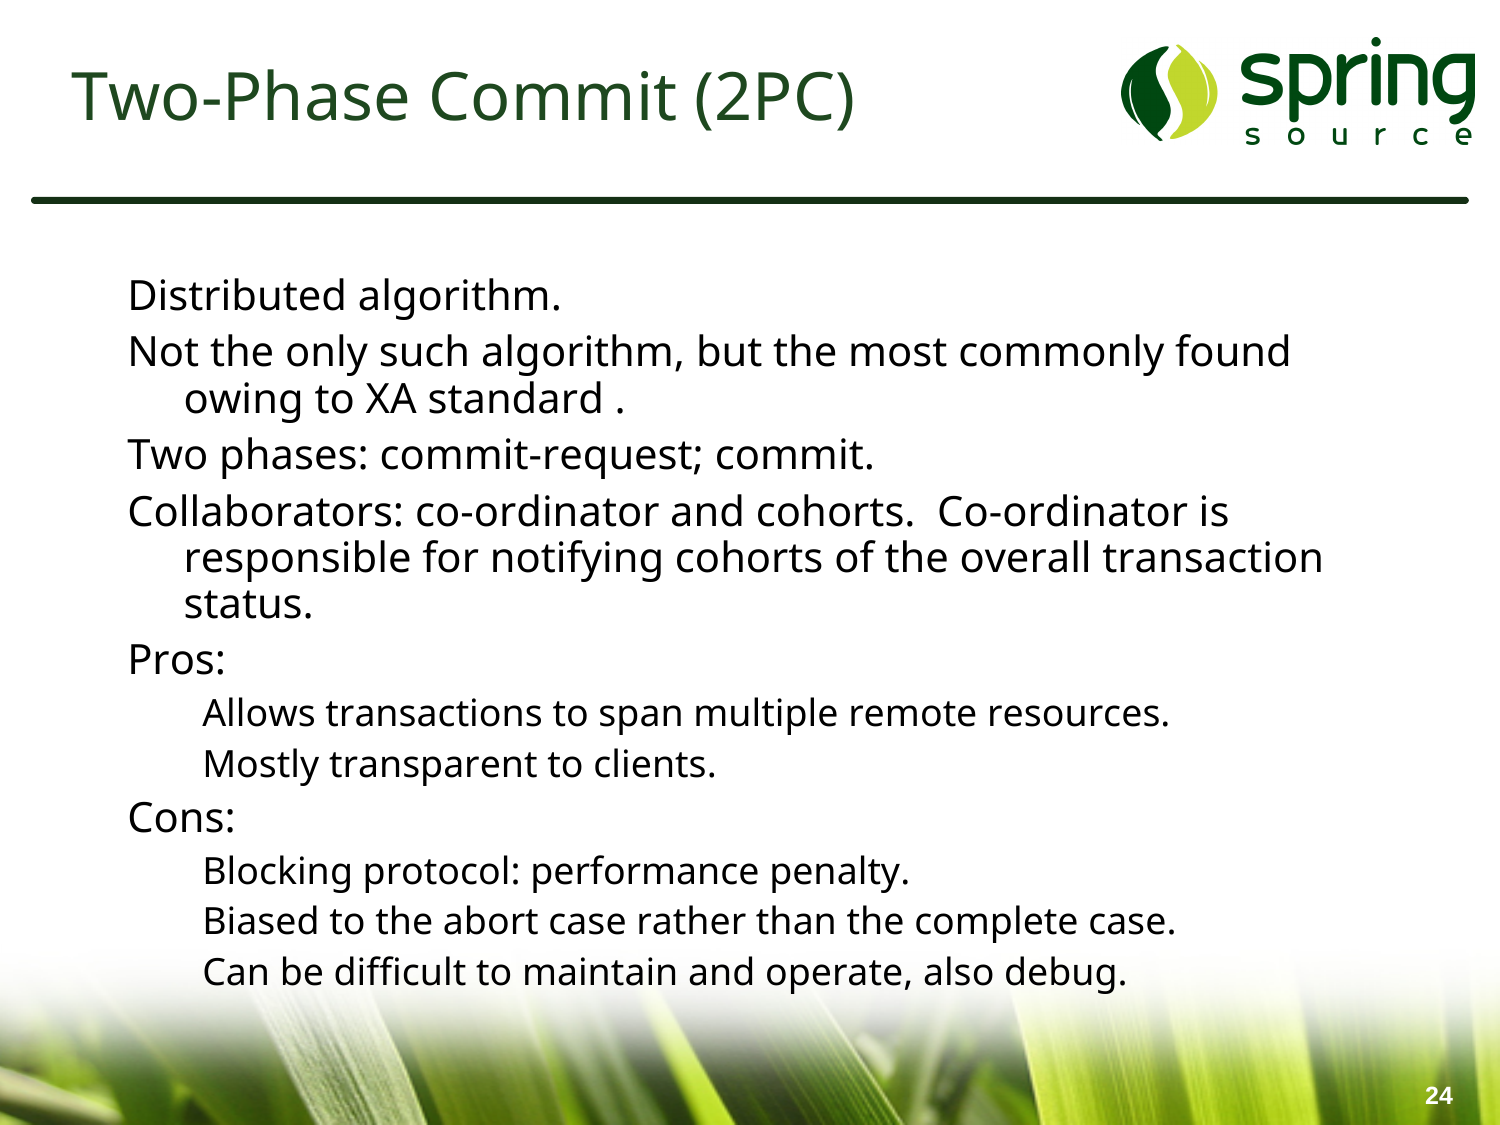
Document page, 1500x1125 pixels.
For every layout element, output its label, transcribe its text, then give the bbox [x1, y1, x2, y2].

title Two-Phase Commit (2PC) [56, 13, 1089, 176]
list Distributed algorithm. Not the only such algorithm, but the most commonly found owing to XA standard . Two phases: commit-request; commit. Collaborators: co-ordinator and cohorts. Co-ordinator is responsible for notifying cohorts of the overall transaction status. Pros: Allows transactions to span multiple remote resources. Mostly transparent to clients. Cons: Blocking protocol: performance penalty. Biased to the abort case rather than the complete case. Can be difficult to maintain and operate, also debug. [112, 265, 1388, 943]
picture [0, 944, 1500, 1125]
picture [1121, 37, 1475, 145]
